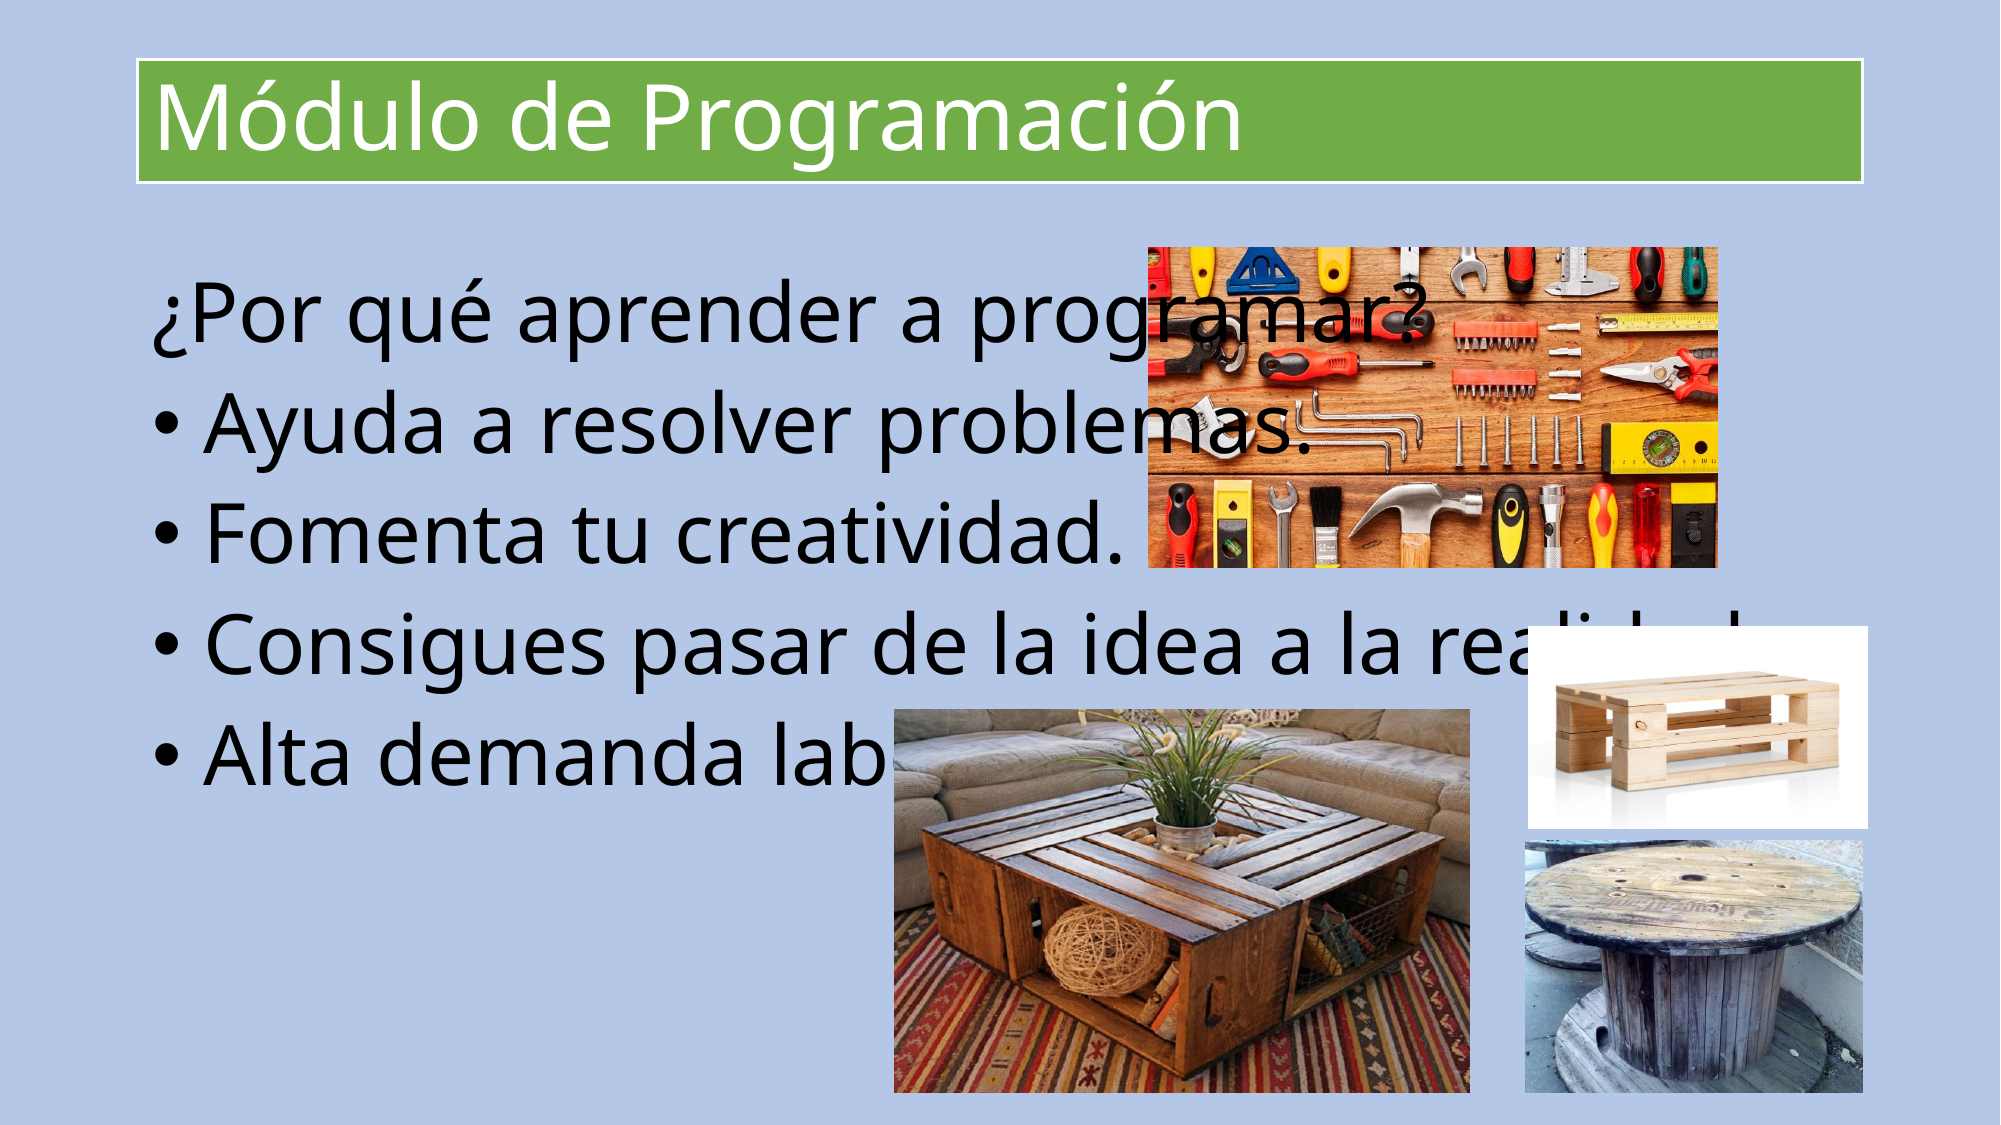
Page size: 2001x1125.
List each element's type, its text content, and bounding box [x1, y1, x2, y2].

picture [1525, 840, 1863, 1093]
title Módulo de Programación [137, 59, 1863, 183]
picture [894, 709, 1470, 1093]
list ¿Por qué aprender a programar? Ayuda a resolver problemas. Fomenta tu creatividad. Consigues pasar de la idea a la realidad. Alta demanda laboral. [137, 263, 1863, 977]
picture [1148, 247, 1718, 263]
picture [1528, 626, 1868, 829]
